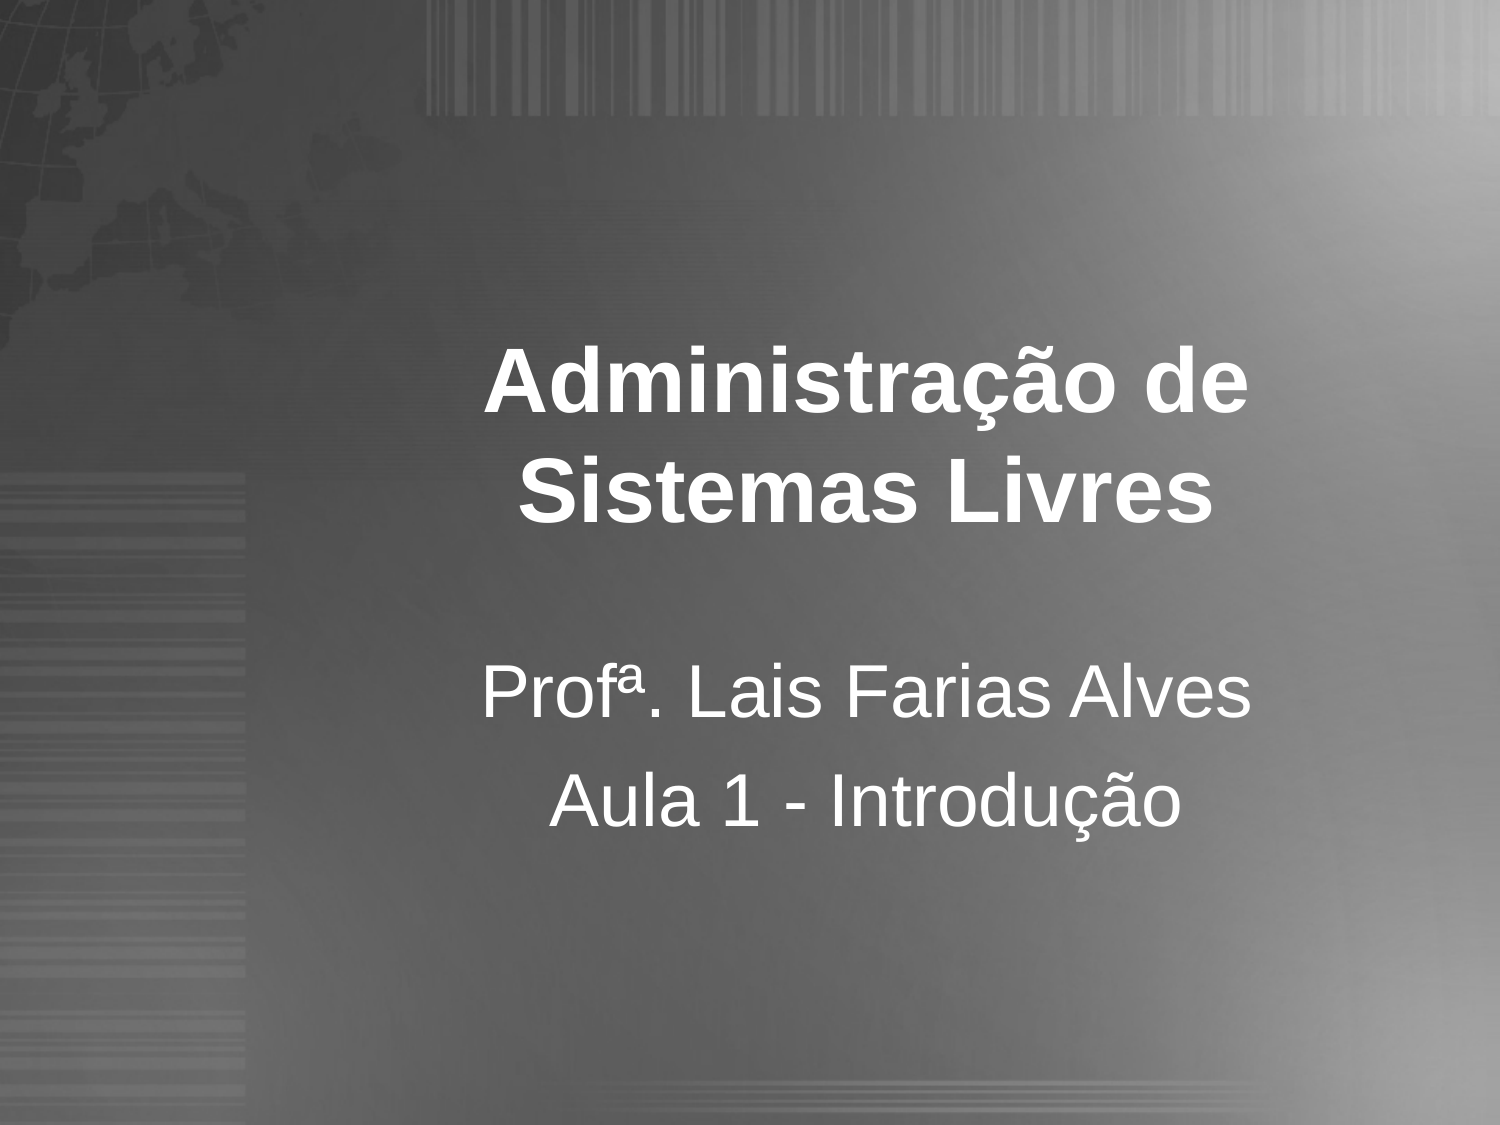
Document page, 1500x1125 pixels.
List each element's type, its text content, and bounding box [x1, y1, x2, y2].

title Administração de Sistemas Livres [288, 370, 1446, 493]
picture [0, 0, 1500, 1125]
subtitle Profª. Lais Farias Alves Aula 1 - Introdução [285, 653, 1449, 830]
